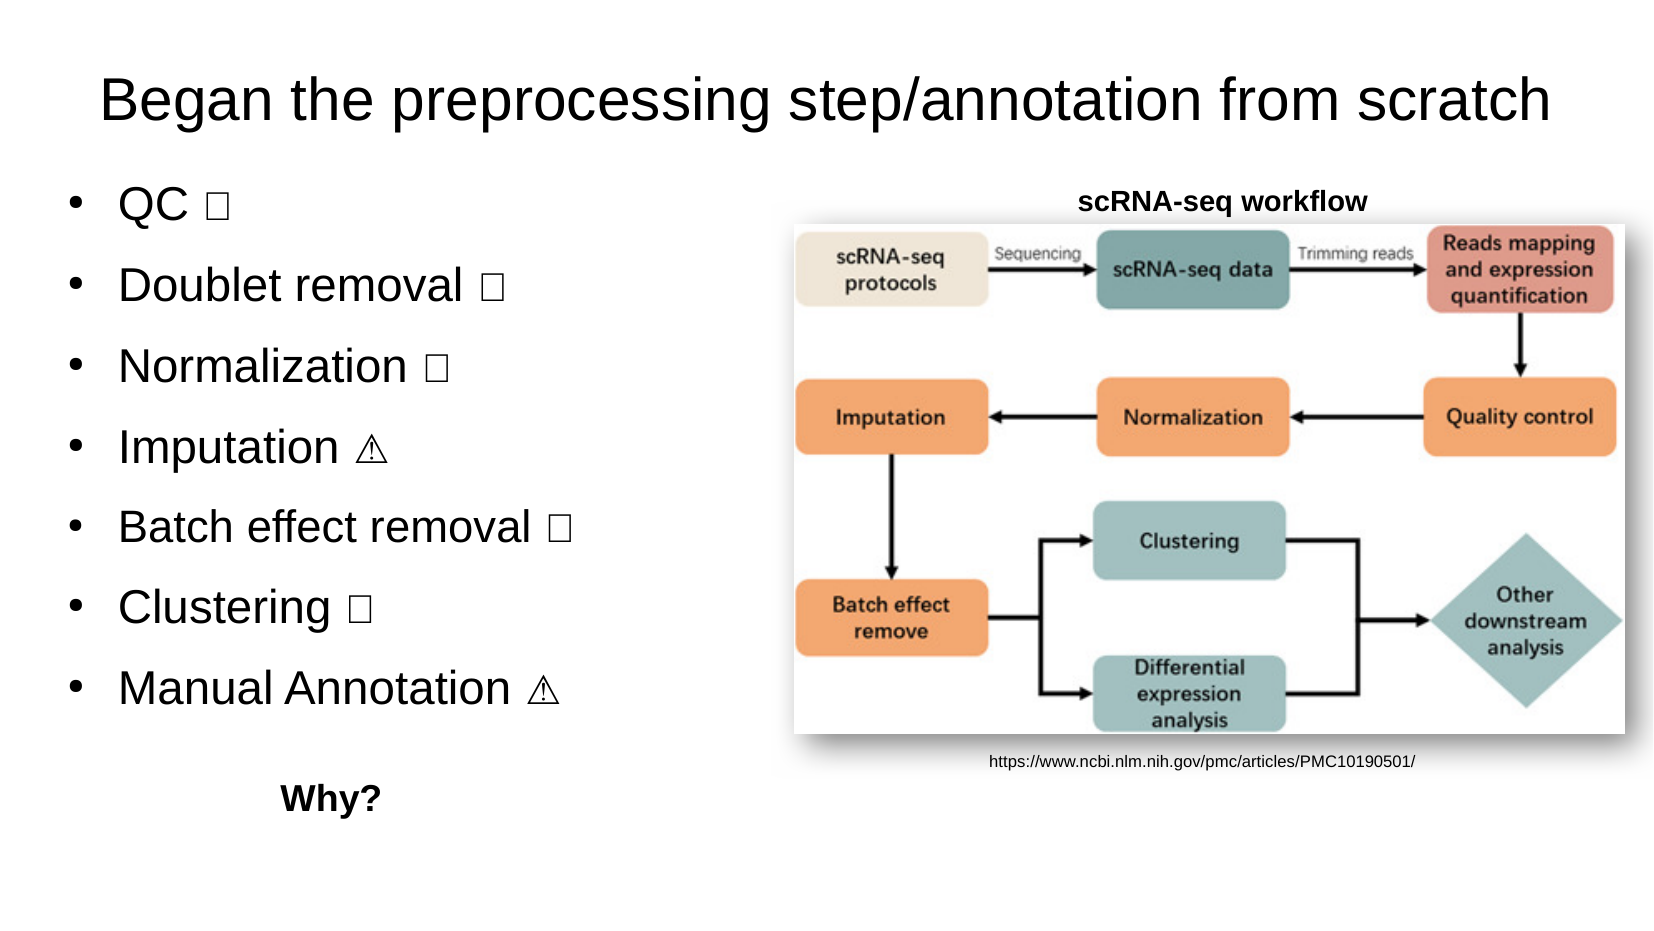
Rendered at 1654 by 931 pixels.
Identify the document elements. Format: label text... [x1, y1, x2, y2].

text_box scRNA-seq workflow [1062, 177, 1388, 225]
list QC ✅ Doublet removal ✅ Normalization ✅ Imputation ⚠ Batch effect removal ✅ Clustering ✅ Manual Annotation ⚠ [50, 177, 766, 717]
title Began the preprocessing step/annotation from scratch [82, 21, 1571, 178]
text_box Why? [265, 769, 414, 827]
text_box https://www.ncbi.nlm.nih.gov/pmc/articles/PMC10190501/ [974, 744, 1447, 778]
picture [794, 224, 1625, 734]
